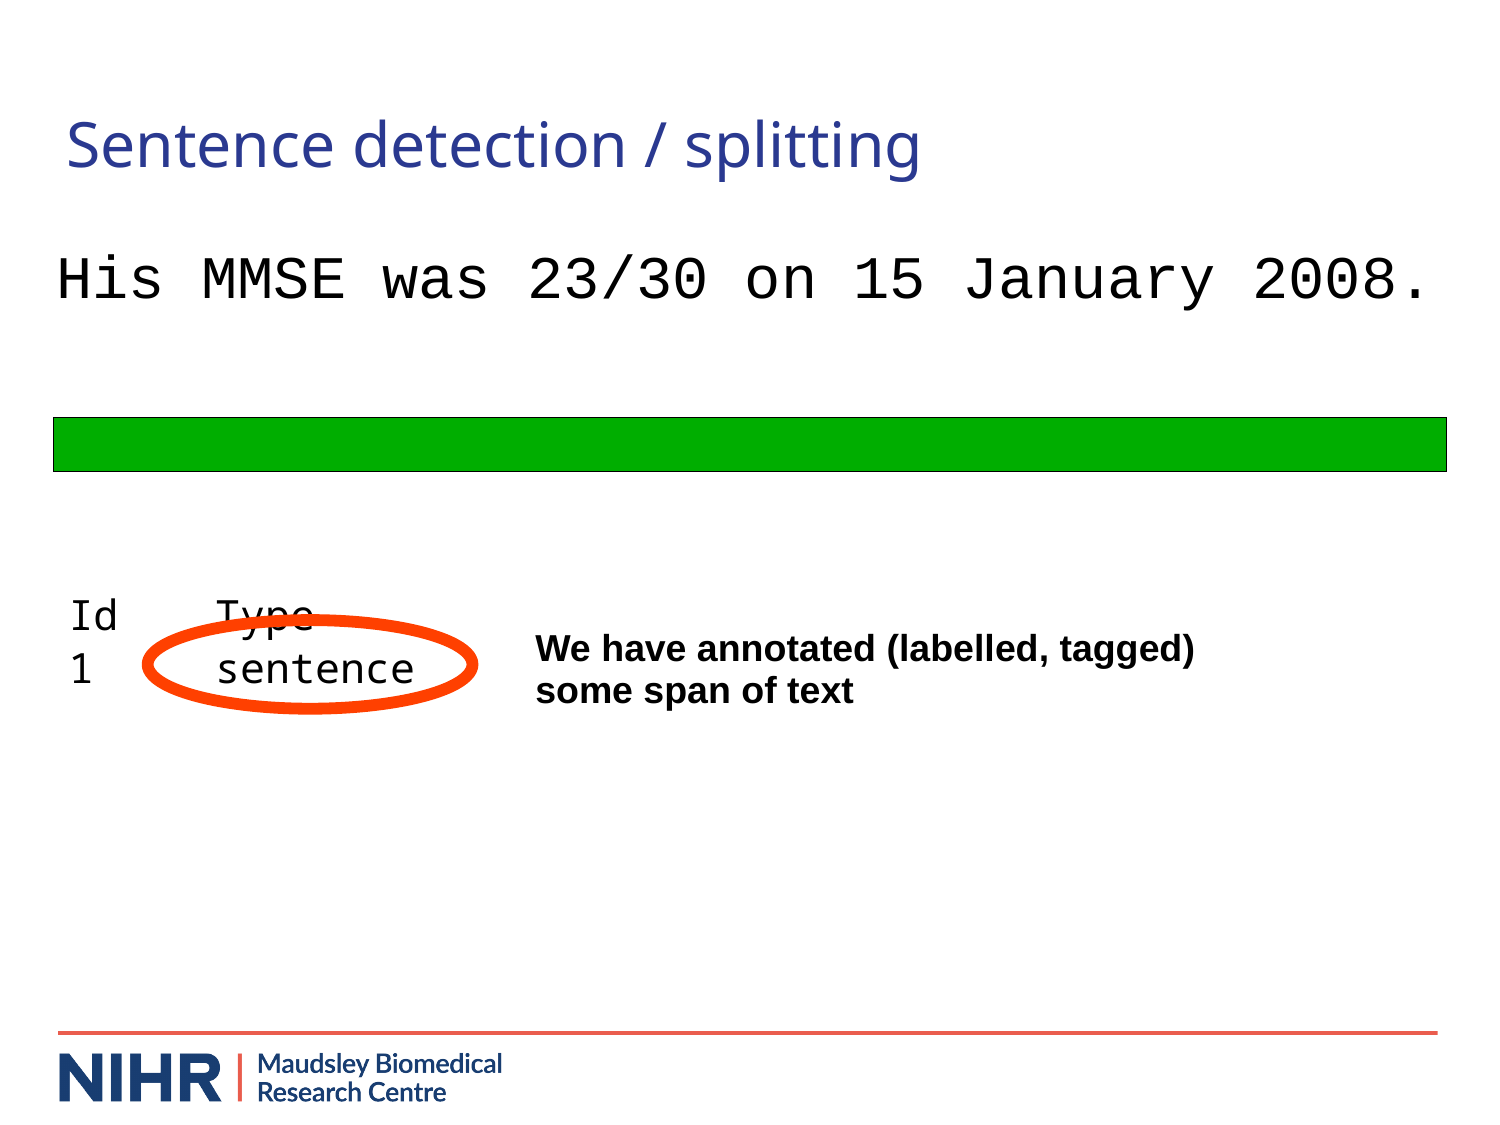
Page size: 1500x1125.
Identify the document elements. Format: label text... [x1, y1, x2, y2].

text_box His MMSE was 23/30 on 15 January 2008. [41, 241, 1457, 341]
text_box [53, 417, 1447, 472]
picture [29, 1018, 531, 1125]
text_box We have annotated (labelled, tagged) some span of text [520, 620, 1211, 719]
title Sentence detection / splitting [51, 89, 1449, 223]
text_box Id Type 1 sentence [53, 580, 1468, 1042]
